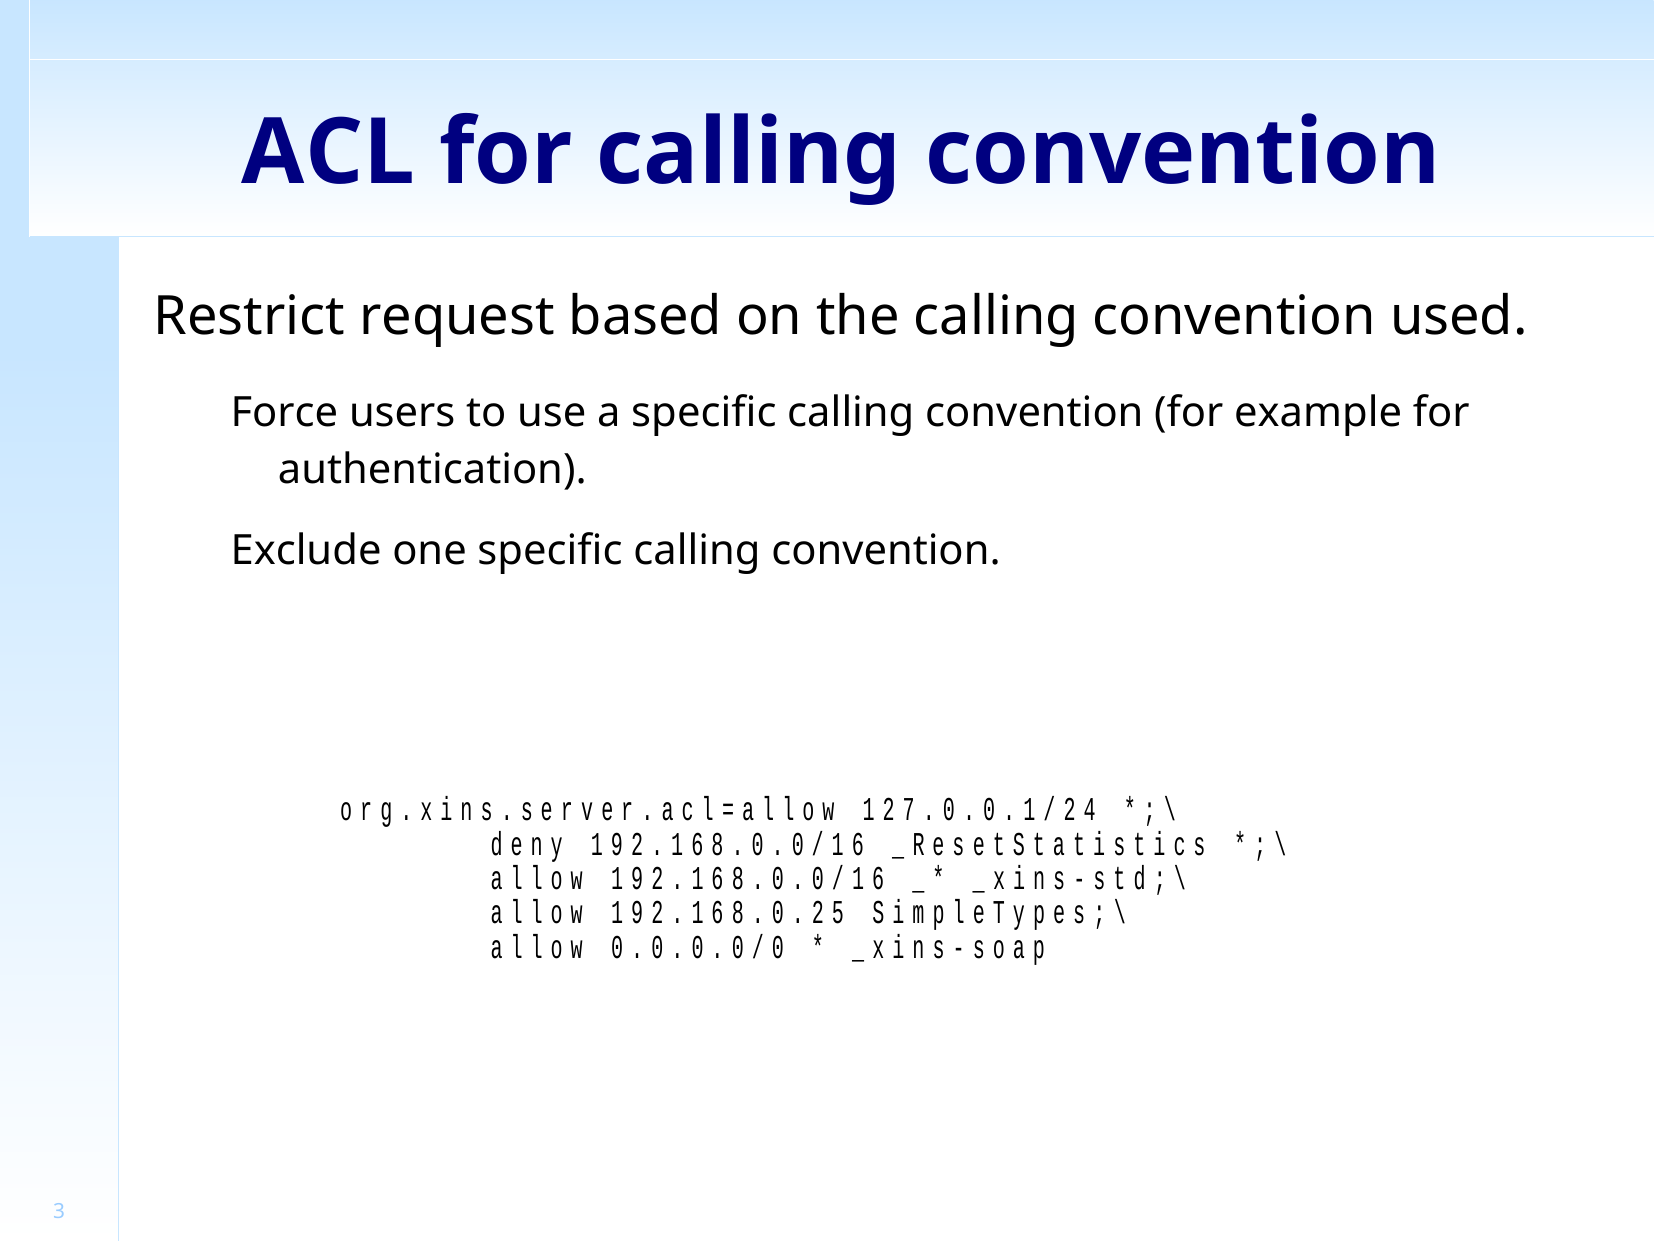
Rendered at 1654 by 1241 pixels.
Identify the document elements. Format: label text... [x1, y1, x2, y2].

list Restrict request based on the calling convention used. Force users to use a specific calling convention (for example for authentication). Exclude one specific calling convention. [136, 276, 1613, 1163]
picture [325, 787, 1313, 977]
title ACL for calling convention [29, 59, 1654, 237]
